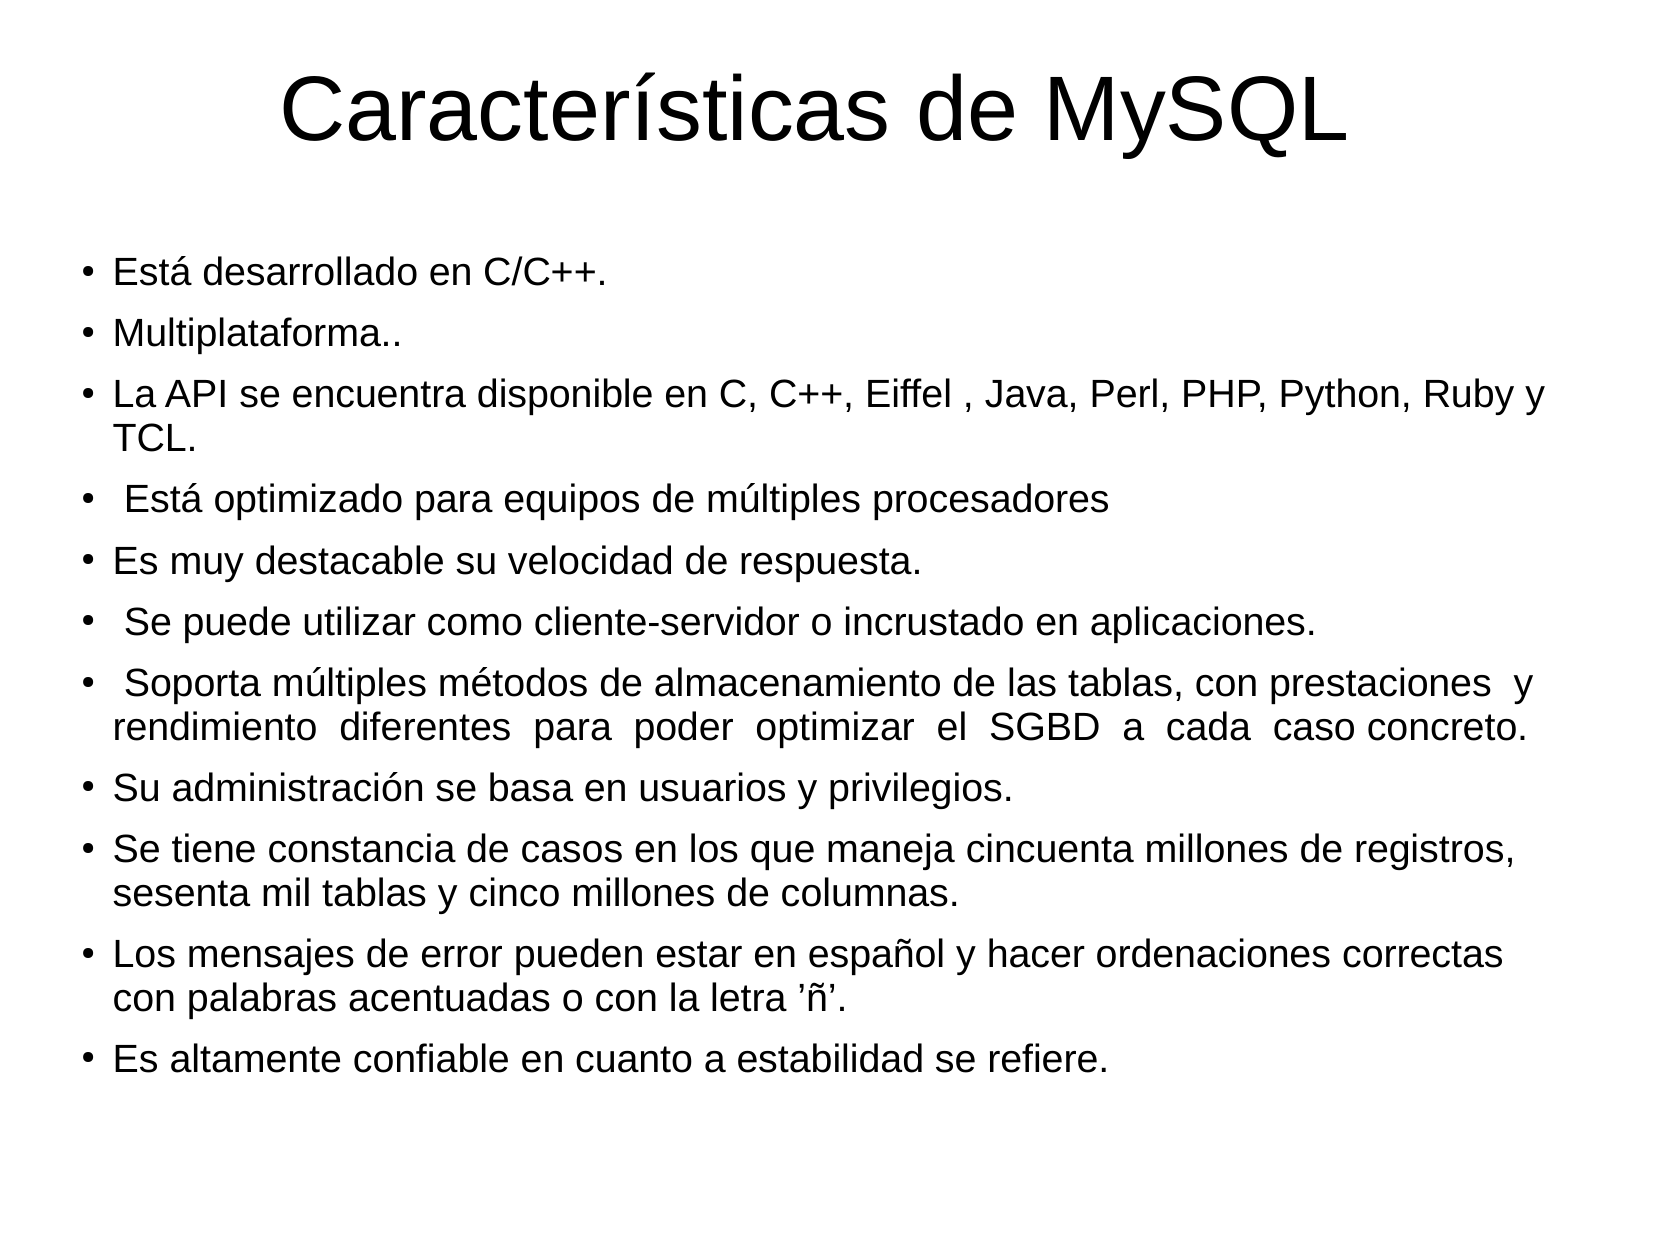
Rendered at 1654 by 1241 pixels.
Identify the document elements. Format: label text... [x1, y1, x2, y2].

title Características de MySQL [70, 5, 1560, 213]
list Está desarrollado en C/C++. Multiplataforma.. La API se encuentra disponible en C, C++, Eiffel , Java, Perl, PHP, Python, Ruby y TCL. Está optimizado para equipos de múltiples procesadores Es muy destacable su velocidad de respuesta. Se puede utilizar como cliente-servidor o incrustado en aplicaciones. Soporta múltiples métodos de almacenamiento de las tablas, con prestaciones y rendimiento diferentes para poder optimizar el SGBD a cada caso concreto. Su administración se basa en usuarios y privilegios. Se tiene constancia de casos en los que maneja cincuenta millones de registros, sesenta mil tablas y cinco millones de columnas. Los mensajes de error pueden estar en español y hacer ordenaciones correctas con palabras acentuadas o con la letra ’ñ’. Es altamente confiable en cuanto a estabilidad se refiere. [70, 188, 1559, 1128]
